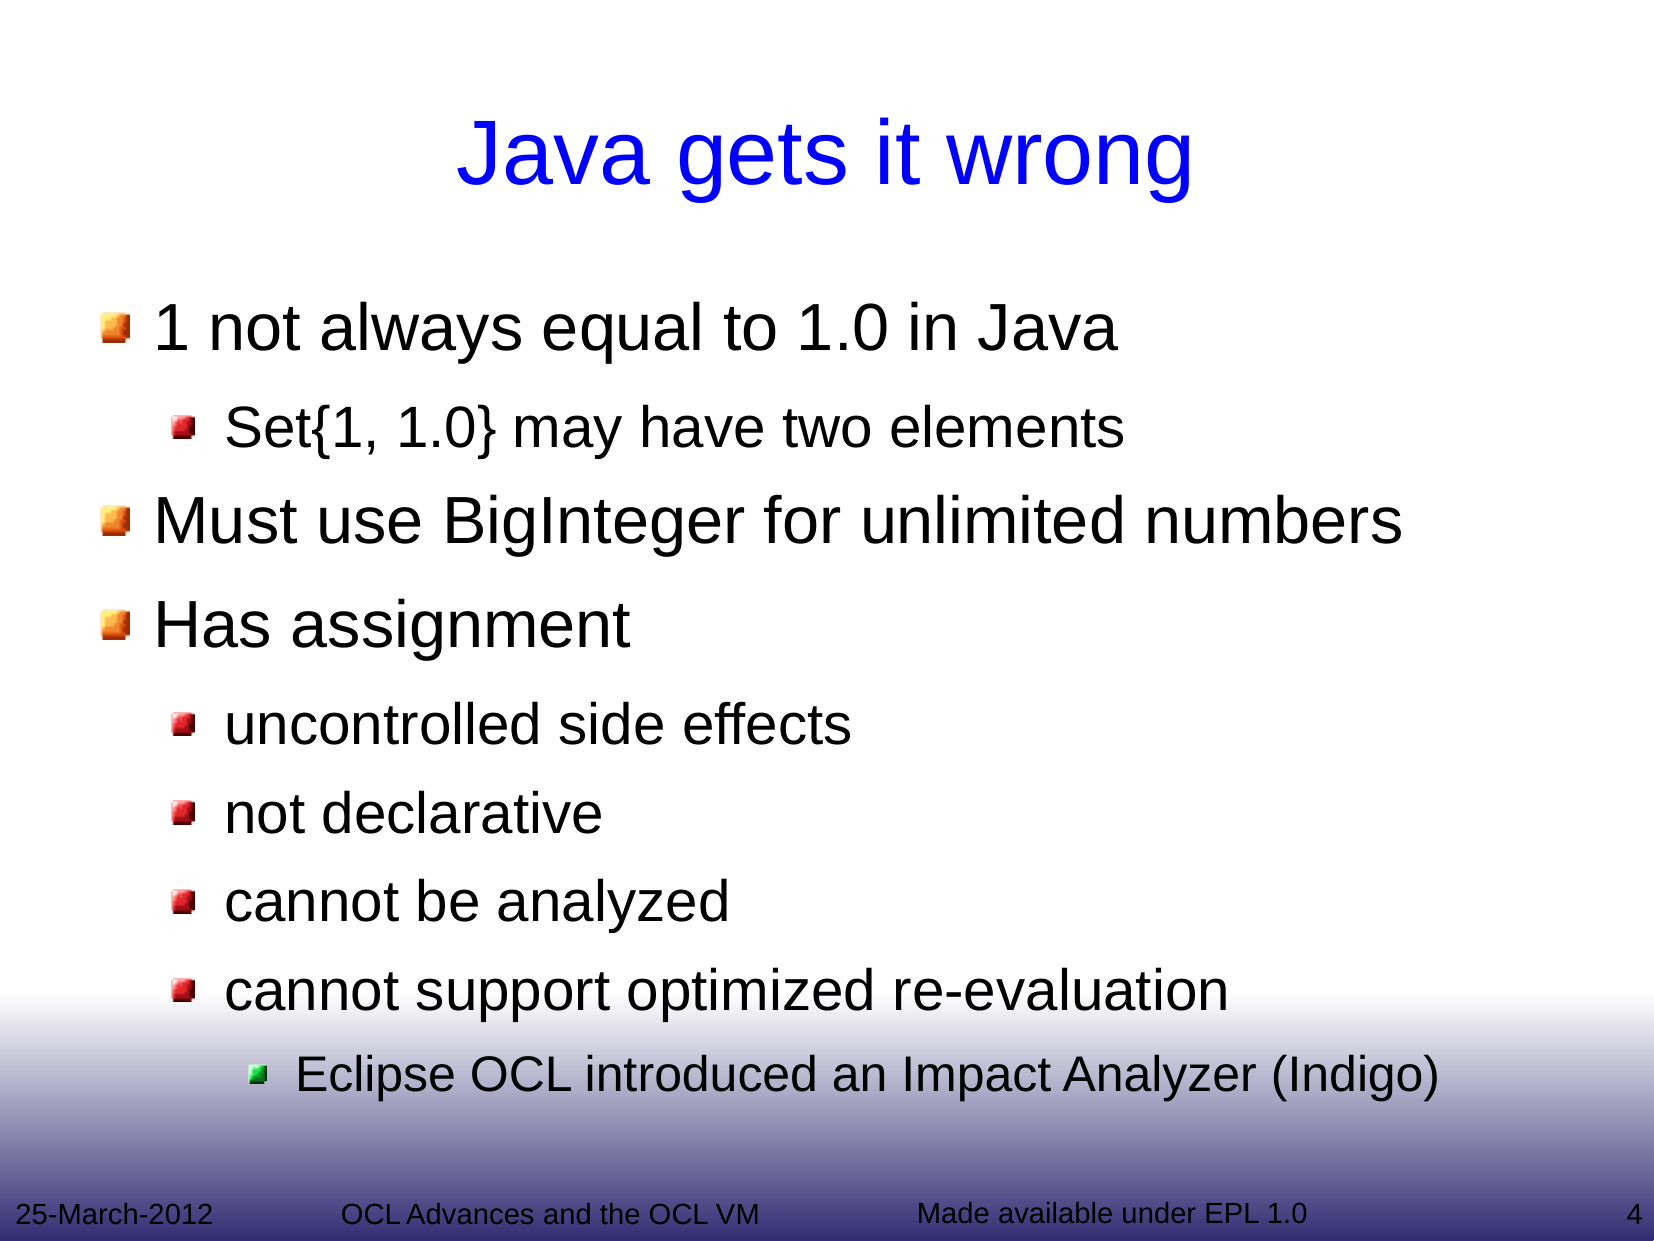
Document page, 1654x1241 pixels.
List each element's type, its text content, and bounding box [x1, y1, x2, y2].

title Java gets it wrong [82, 49, 1571, 257]
list 1 not always equal to 1.0 in Java Set{1, 1.0} may have two elements Must use BigInteger for unlimited numbers Has assignment uncontrolled side effects not declarative cannot be analyzed cannot support optimized re-evaluation Eclipse OCL introduced an Impact Analyzer (Indigo) [82, 290, 1571, 1109]
